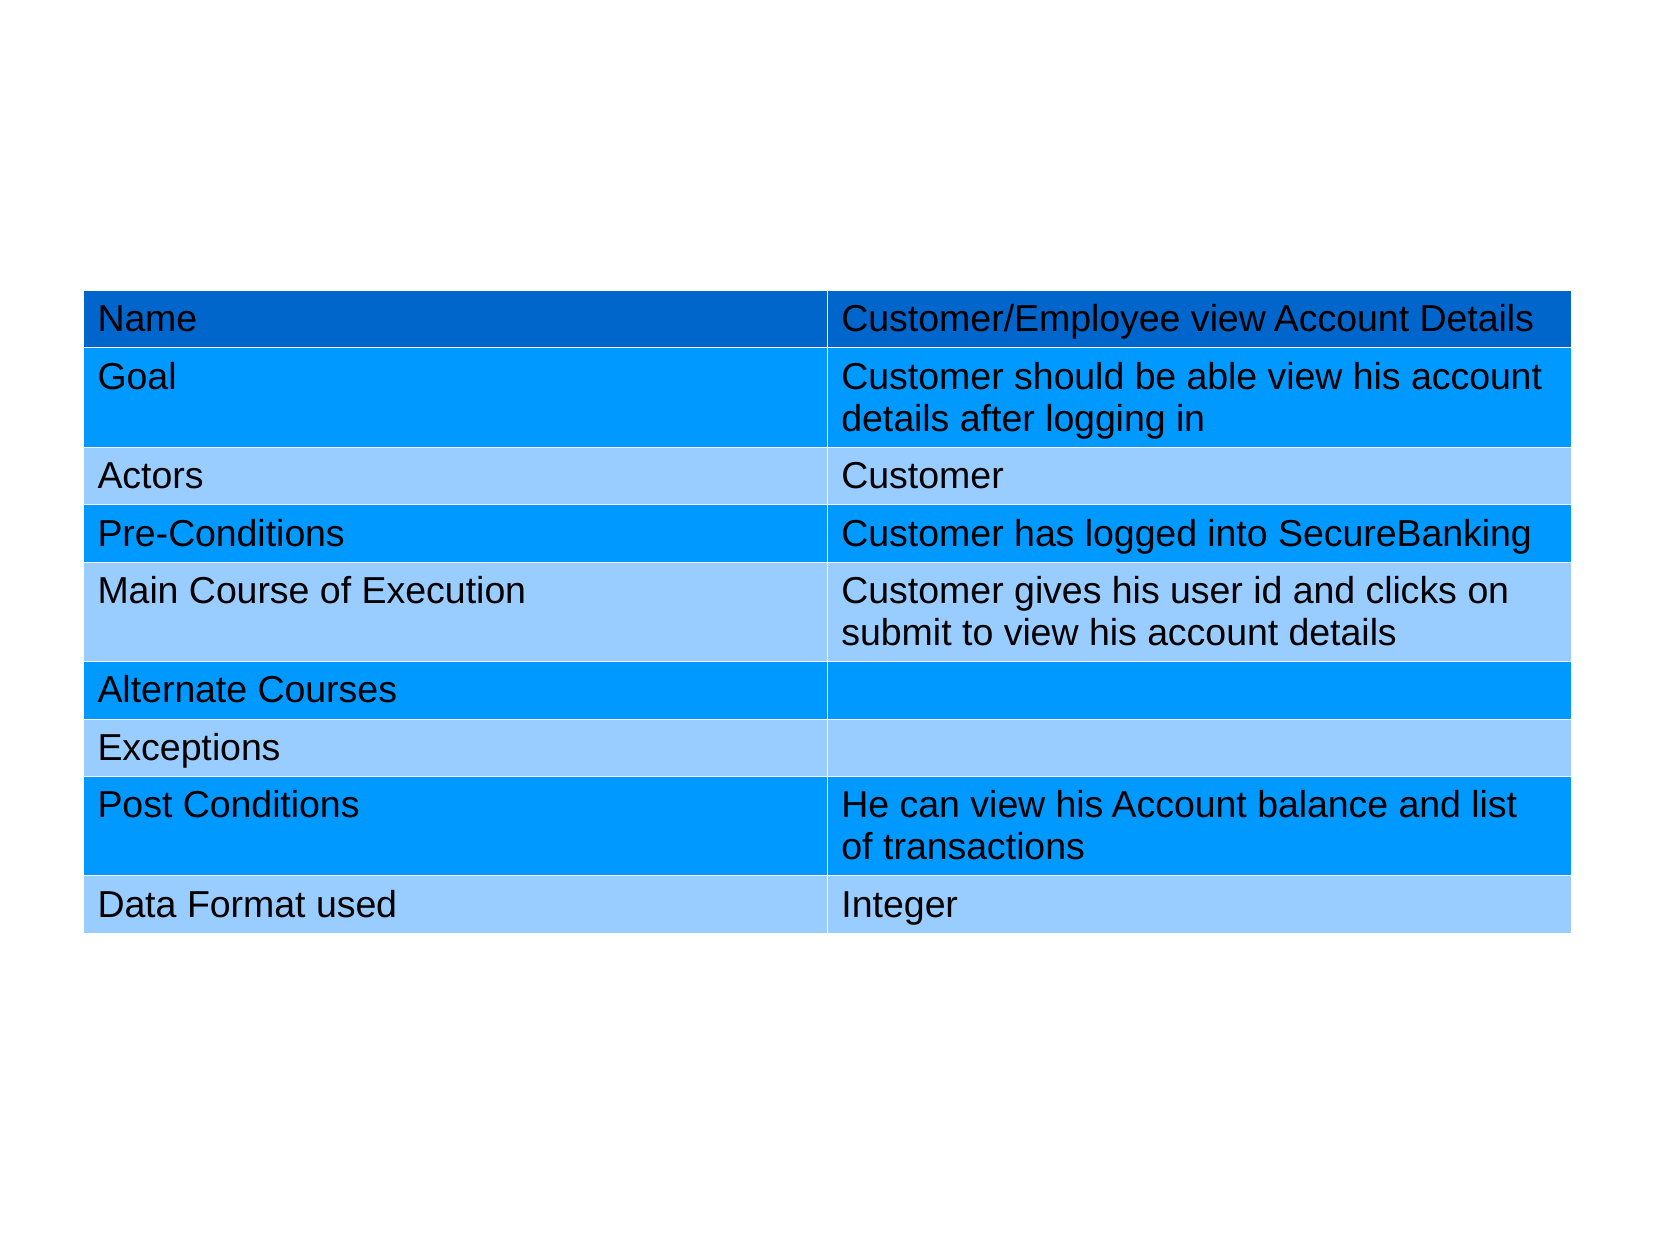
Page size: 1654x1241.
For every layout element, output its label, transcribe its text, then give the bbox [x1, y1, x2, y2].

table_cell [828, 720, 1571, 776]
table_cell Alternate Courses [84, 662, 827, 719]
table_header Name [84, 291, 827, 347]
table_cell [828, 662, 1571, 719]
table_cell Data Format used [84, 876, 827, 933]
table_cell He can view his Account balance and list of transactions [828, 777, 1571, 875]
table_header Customer/Employee view Account Details [828, 291, 1571, 347]
table_cell Customer should be able view his account details after logging in [828, 348, 1571, 447]
table_cell Goal [84, 348, 827, 447]
table_cell Customer [828, 448, 1571, 504]
table_cell Main Course of Execution [84, 563, 827, 661]
table_cell Customer has logged into SecureBanking [828, 505, 1571, 562]
table_cell Exceptions [84, 720, 827, 776]
table_cell Customer gives his user id and clicks on submit to view his account details [828, 563, 1571, 661]
table_cell Integer [828, 876, 1571, 933]
table_cell Pre-Conditions [84, 505, 827, 562]
table_cell Actors [84, 448, 827, 504]
table_cell Post Conditions [84, 777, 827, 875]
